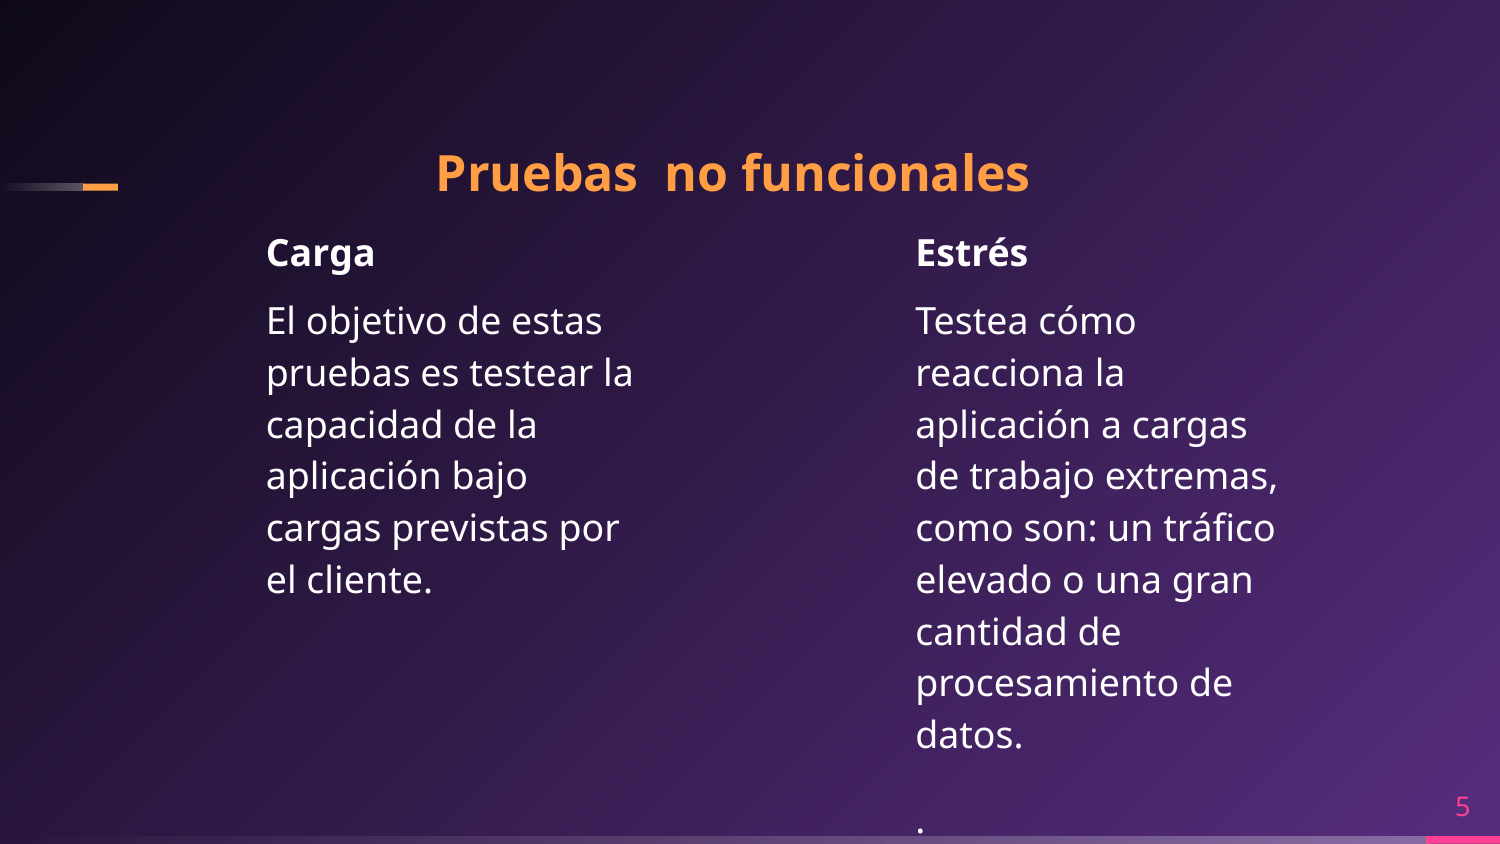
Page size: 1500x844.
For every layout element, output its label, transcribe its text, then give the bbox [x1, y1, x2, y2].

title Pruebas no funcionales [140, 137, 1360, 203]
slide_number <número> [1426, 779, 1500, 837]
list Estrés Testea cómo reacciona la aplicación a cargas de trabajo extremas, como son: un tráfico elevado o una gran cantidad de procesamiento de datos. . [915, 222, 1296, 783]
list Carga El objetivo de estas pruebas es testear la capacidad de la aplicación bajo cargas previstas por el cliente. [265, 222, 646, 783]
